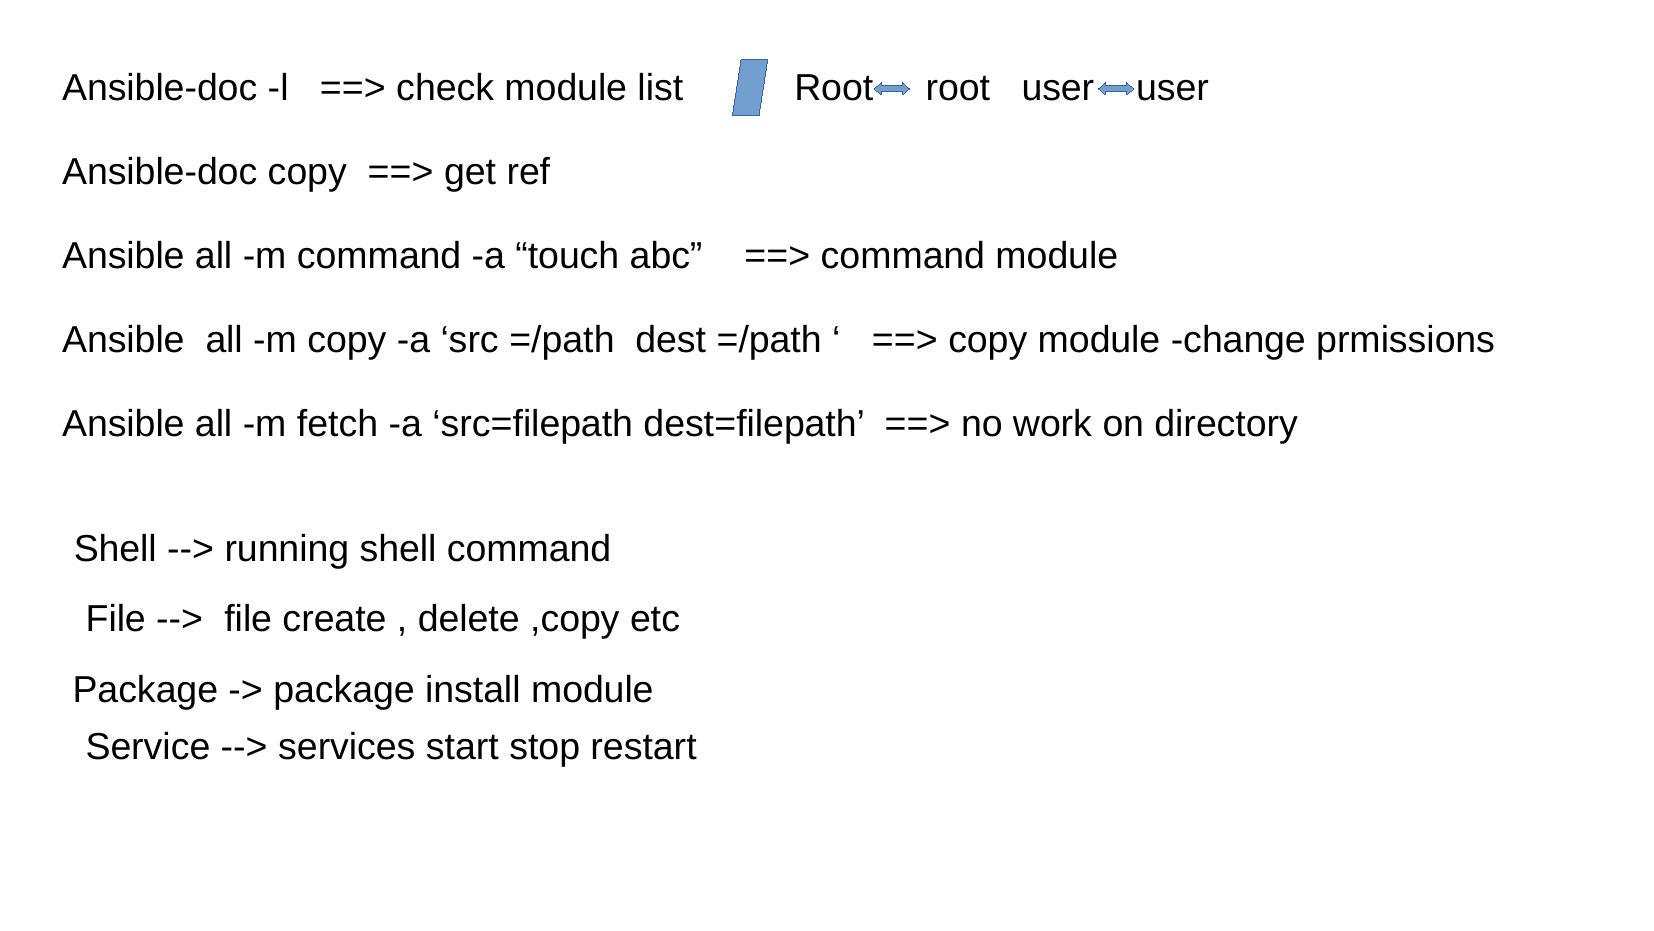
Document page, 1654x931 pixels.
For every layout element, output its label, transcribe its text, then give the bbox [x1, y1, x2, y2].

text_box [732, 59, 768, 116]
text_box [874, 82, 910, 95]
text_box Service --> services start stop restart [70, 718, 780, 776]
text_box Package -> package install module [47, 661, 1276, 719]
text_box Root root user user [779, 59, 1560, 116]
text_box Shell --> running shell command [59, 519, 886, 619]
text_box [1098, 82, 1134, 95]
text_box Ansible-doc -l ==> check module list Ansible-doc copy ==> get ref Ansible all -m command -a “touch abc” ==> command module Ansible all -m copy -a ‘src =/path dest =/path ‘ ==> copy module -change prmissions Ansible all -m fetch -a ‘src=filepath dest=filepath’ ==> no work on directory [47, 59, 1560, 536]
text_box File --> file create , delete ,copy etc [70, 590, 792, 661]
